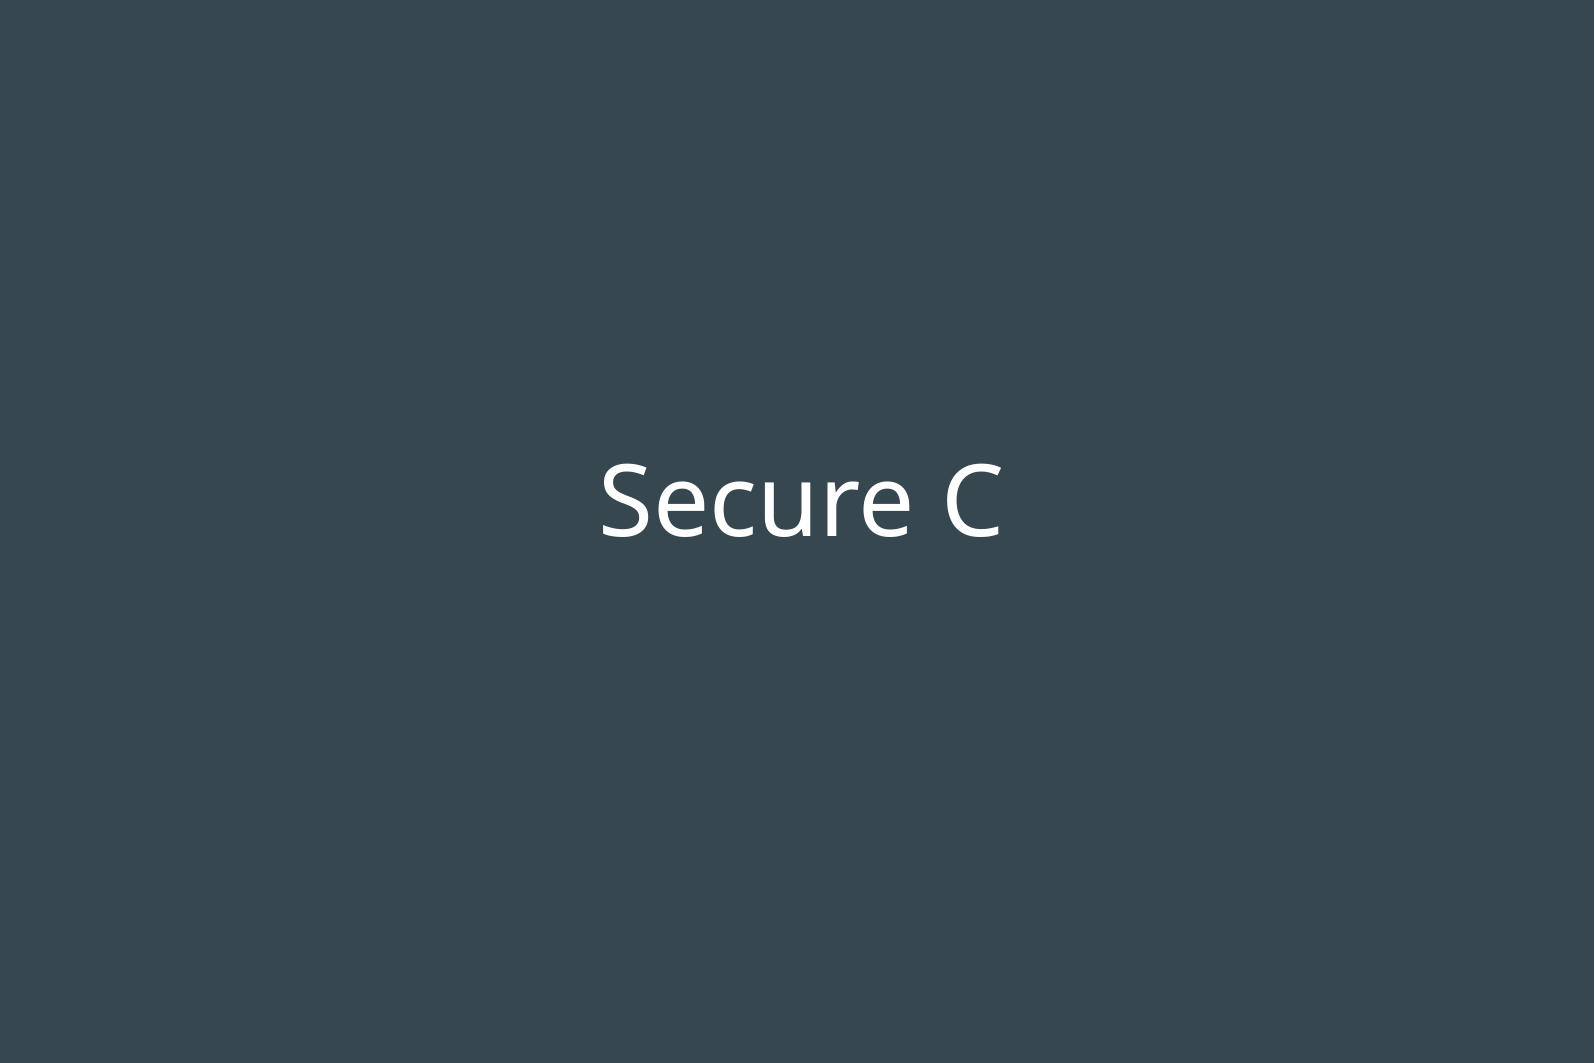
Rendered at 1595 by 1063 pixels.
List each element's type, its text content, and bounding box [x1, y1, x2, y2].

title Secure C [116, 407, 1487, 585]
